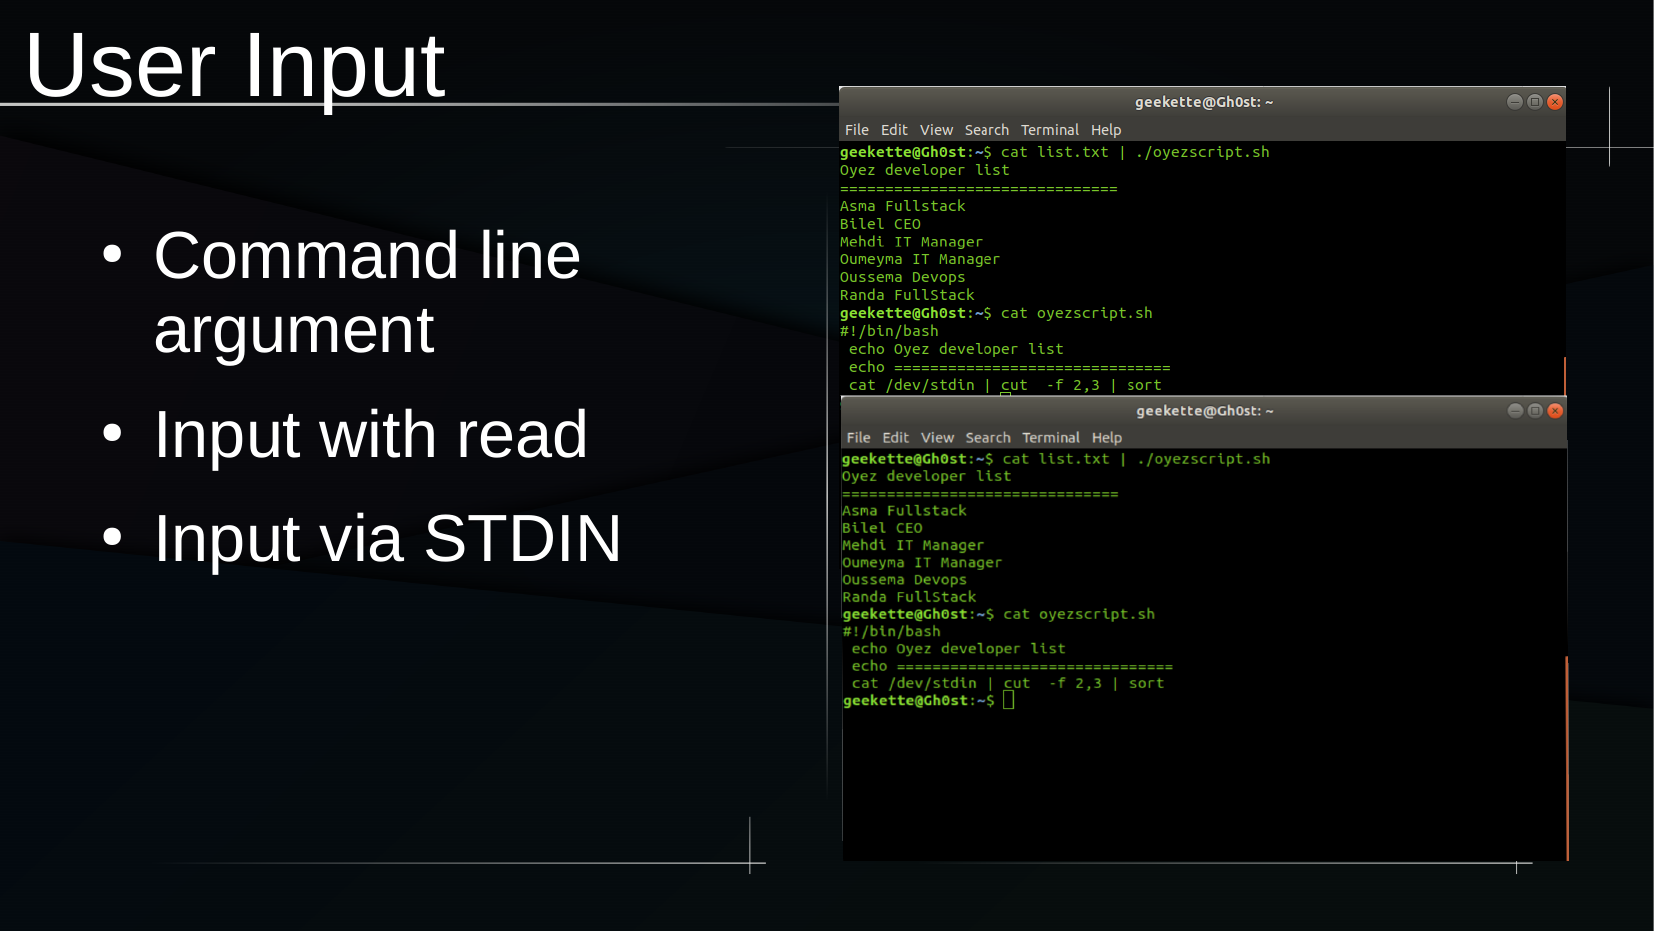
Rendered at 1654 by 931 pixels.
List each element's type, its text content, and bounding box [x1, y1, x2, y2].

list Command line argument Input with read Input via STDIN [82, 217, 809, 758]
title User Input [23, 11, 1589, 119]
picture [0, 0, 1654, 931]
